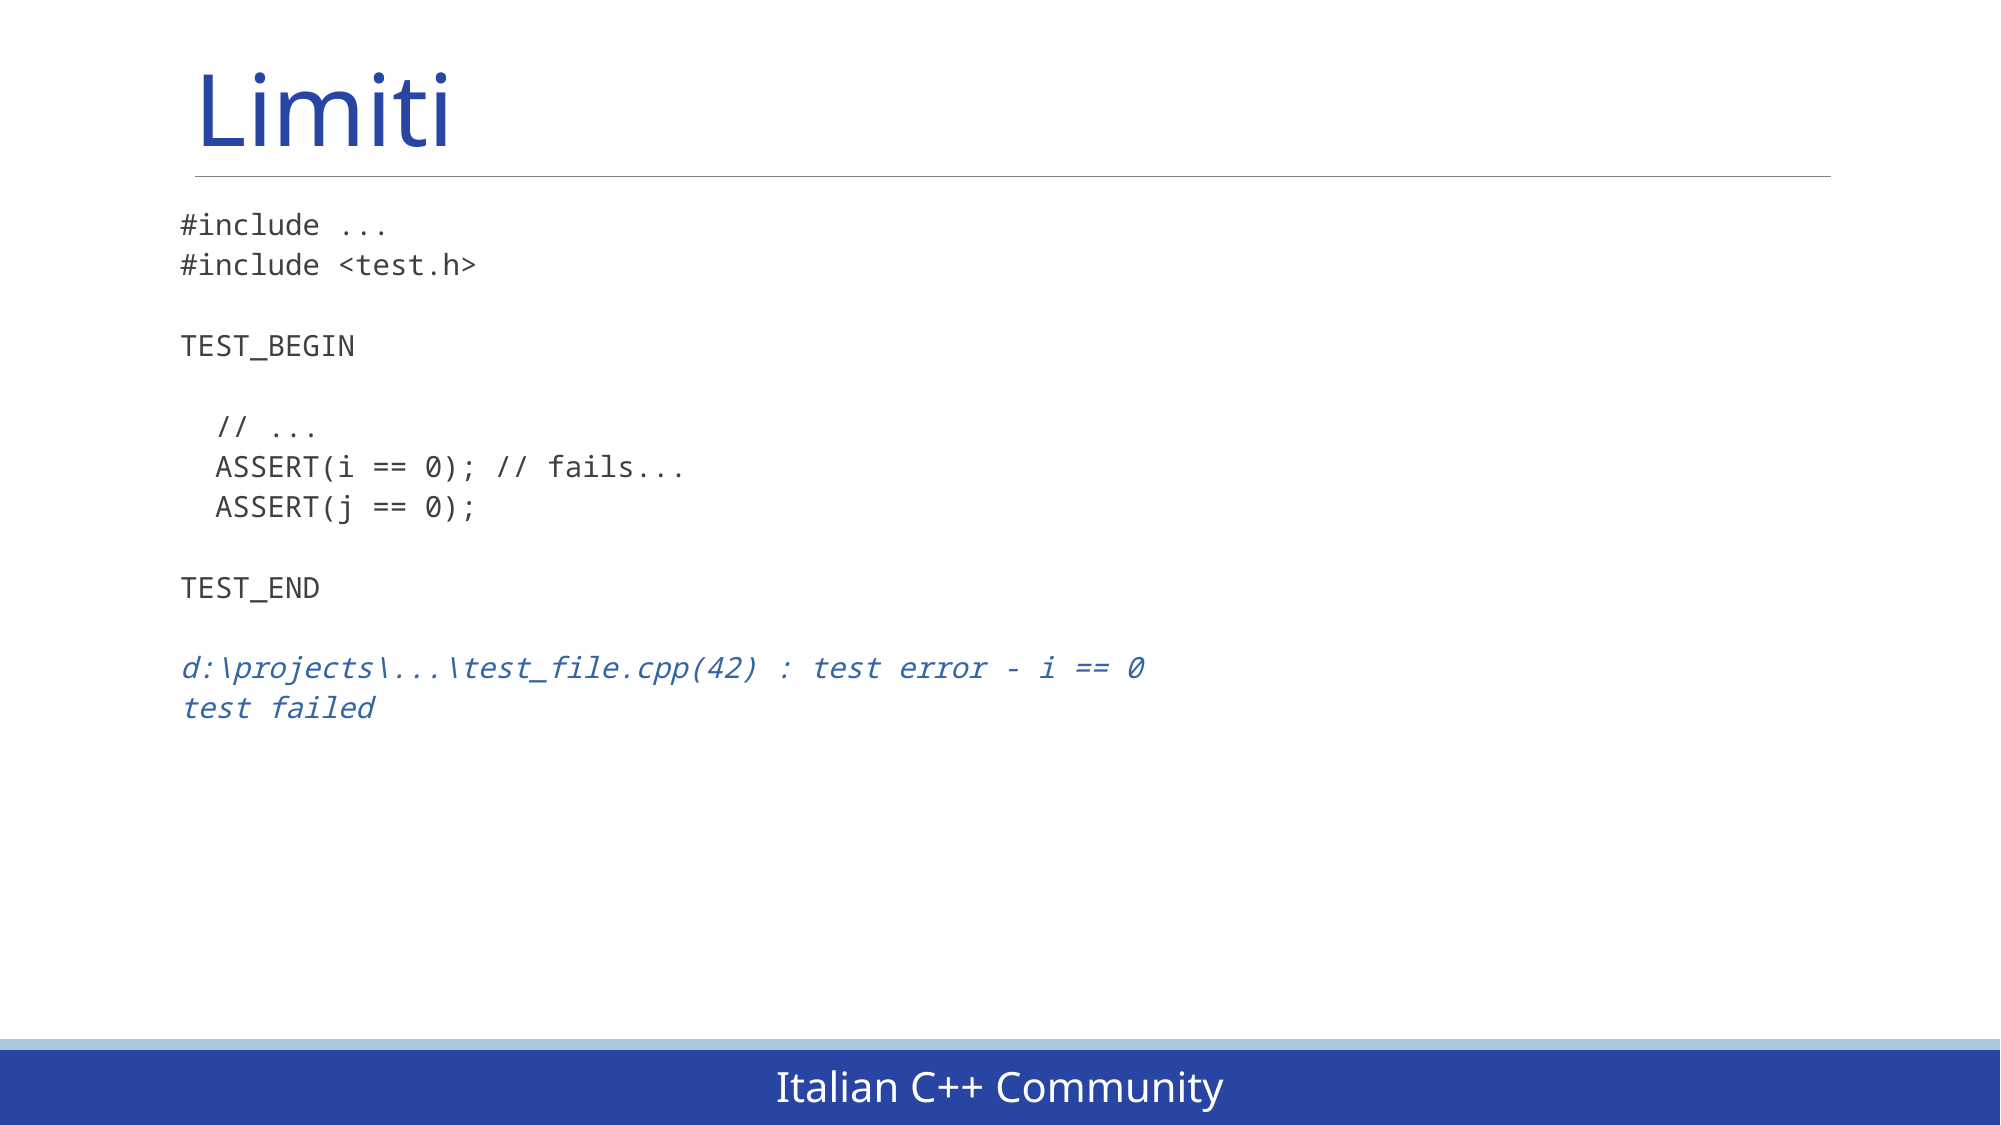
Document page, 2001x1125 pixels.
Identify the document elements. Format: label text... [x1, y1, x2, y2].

list #include ... #include <test.h> TEST_BEGIN // ... ASSERT(i == 0); // fails... ASSERT(j == 0); TEST_END d:\projects\...\test_file.cpp(42) : test error - i == 0 test failed [179, 202, 1830, 1011]
title Limiti [179, 2, 1830, 175]
